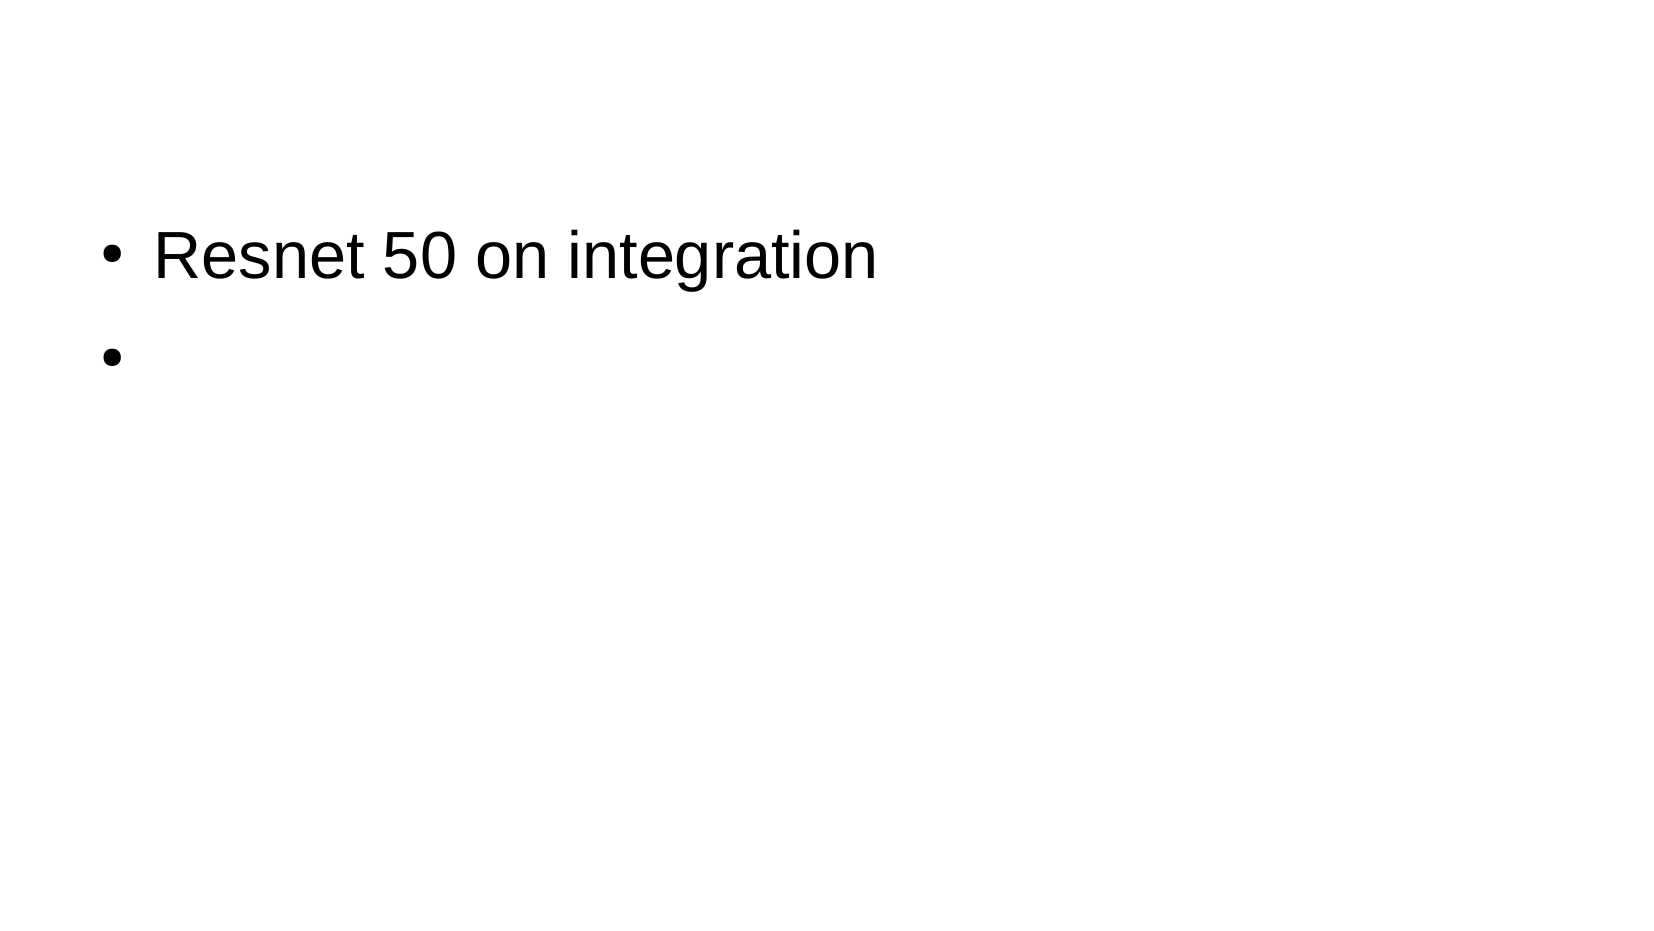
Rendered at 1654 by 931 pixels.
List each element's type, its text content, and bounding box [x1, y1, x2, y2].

list Resnet 50 on integration [82, 217, 1571, 758]
